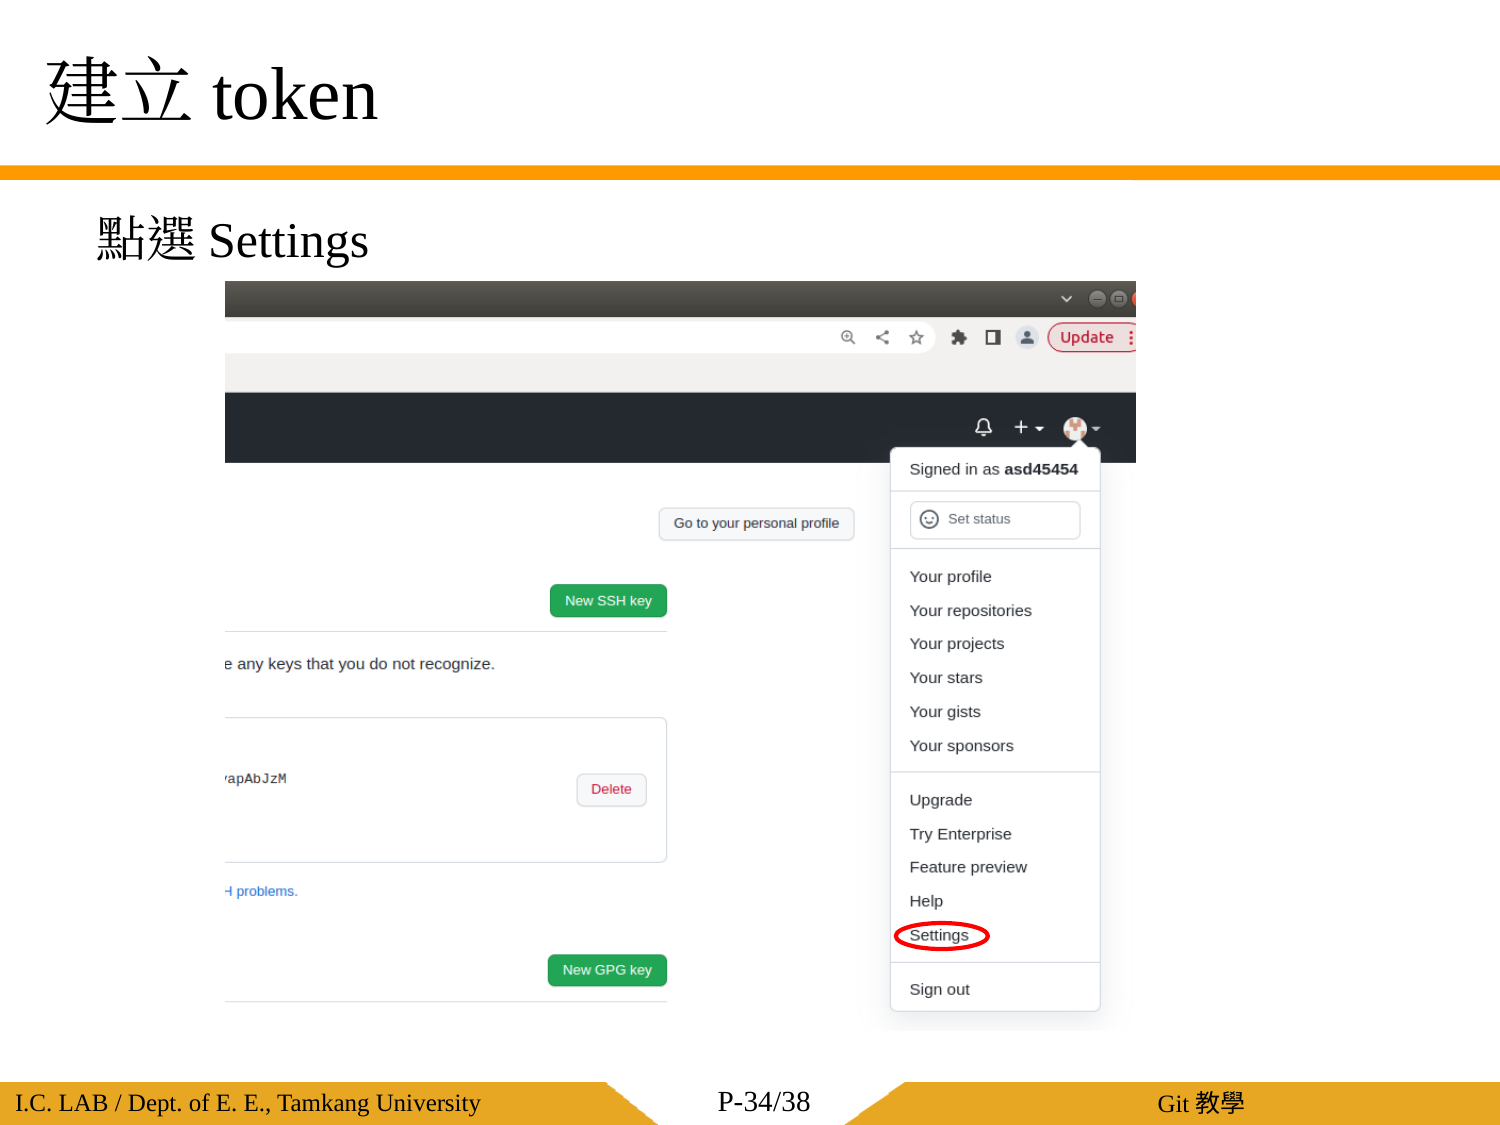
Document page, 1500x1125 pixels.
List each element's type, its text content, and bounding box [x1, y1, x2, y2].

picture [842, 1082, 1500, 1125]
picture [0, 1082, 658, 1125]
title 建立token [29, 19, 1459, 161]
list 點選Settings [24, 200, 1463, 1074]
picture [225, 281, 1136, 1031]
